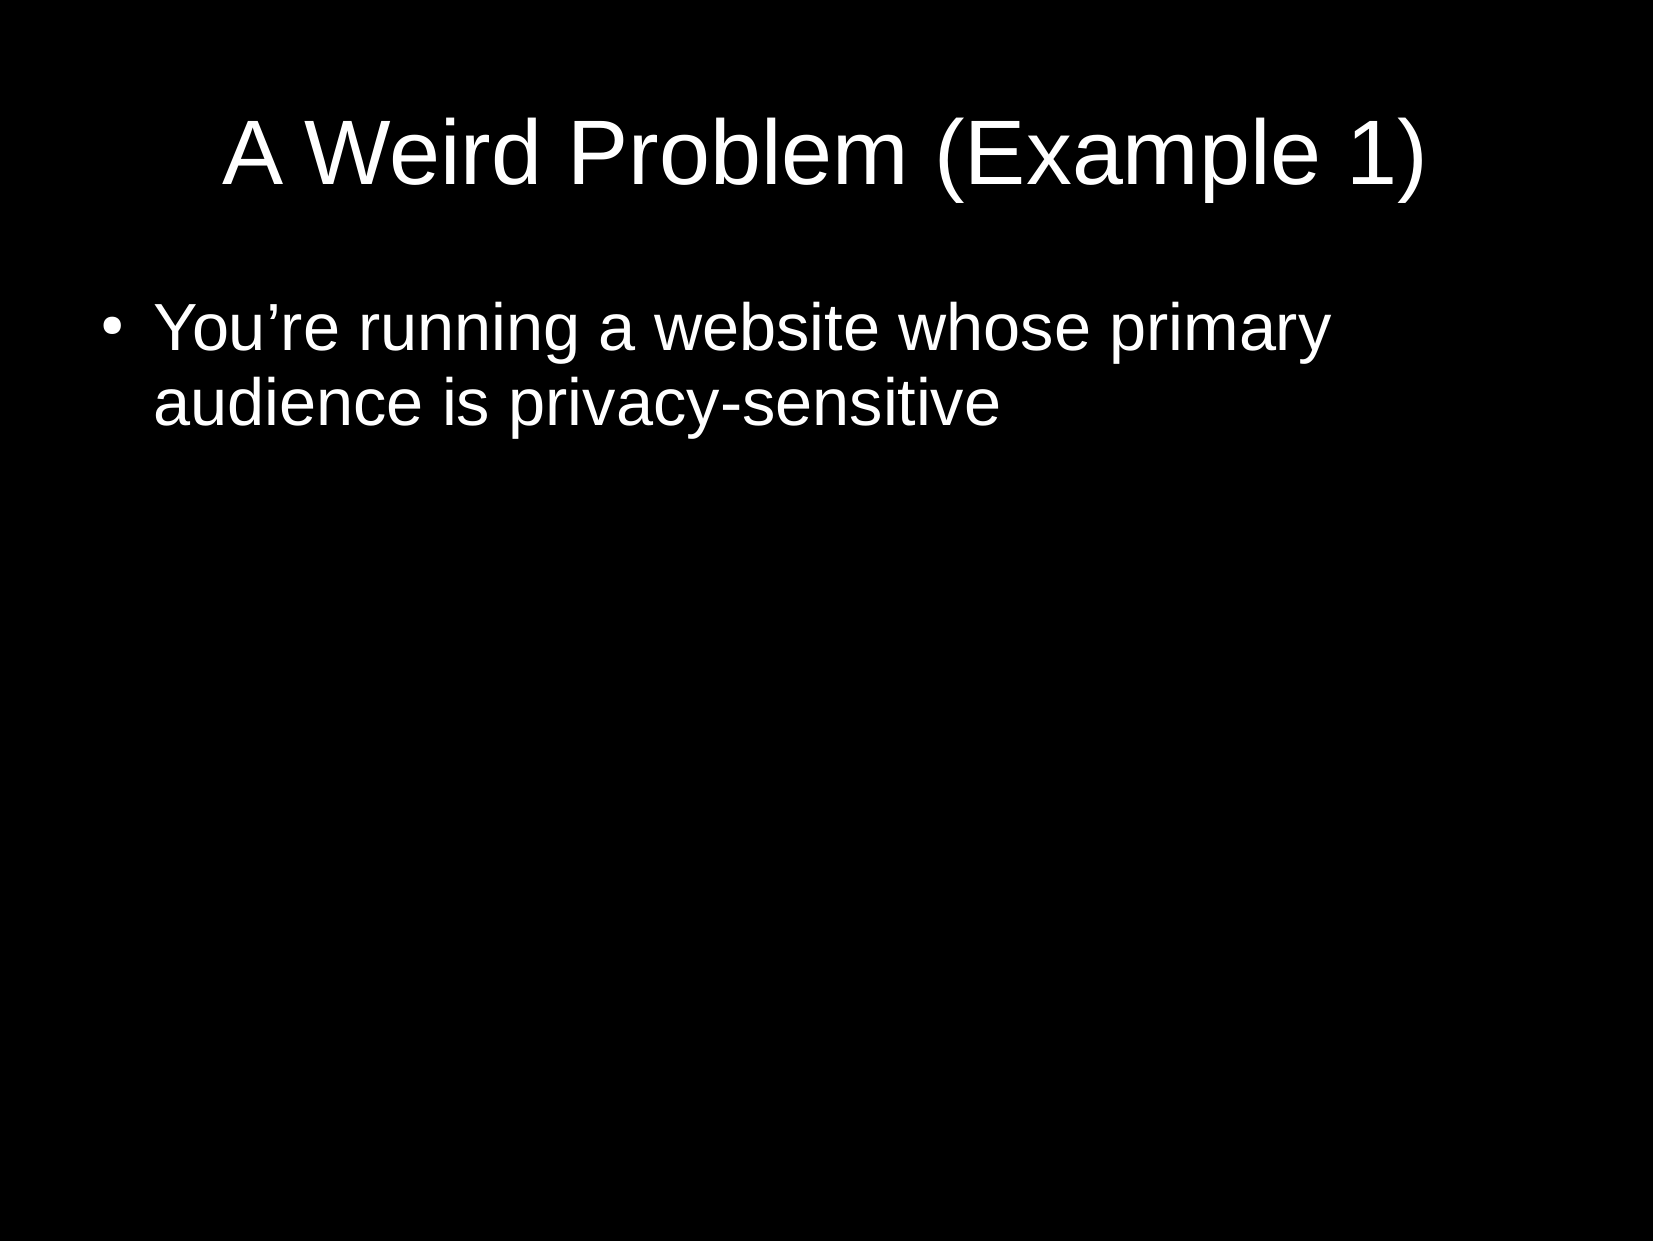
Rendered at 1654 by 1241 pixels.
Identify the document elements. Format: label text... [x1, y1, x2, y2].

title A Weird Problem (Example 1) [82, 49, 1571, 257]
list You’re running a website whose primary audience is privacy-sensitive [82, 290, 1571, 1010]
